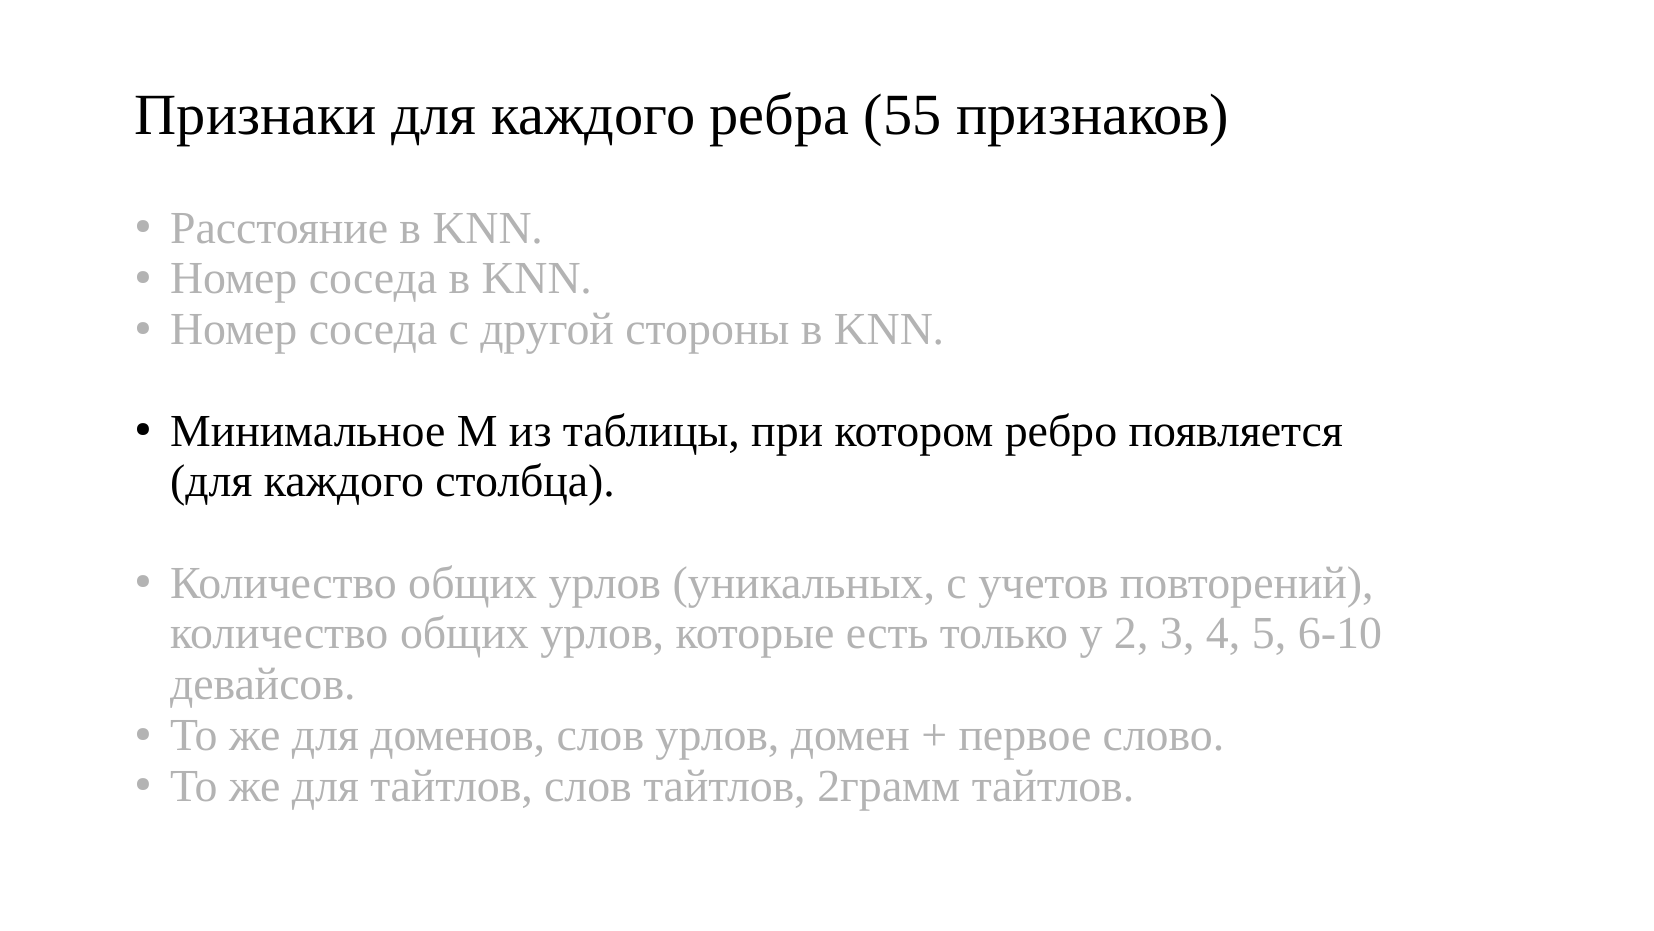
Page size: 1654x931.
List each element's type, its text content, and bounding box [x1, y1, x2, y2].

text_box Признаки для каждого ребра (55 признаков) [120, 75, 1245, 155]
text_box Расстояние в KNN. Номер соседа в KNN. Номер соседа с другой стороны в KNN. Минимальное M из таблицы, при котором ребро появляется (для каждого столбца). Количество общих урлов (уникальных, с учетов повторений), количество общих урлов, которые есть только у 2, 3, 4, 5, 6-10 девайсов. То же для доменов, слов урлов, домен + первое слово. То же для тайтлов, слов тайтлов, 2грамм тайтлов. [120, 195, 1411, 823]
